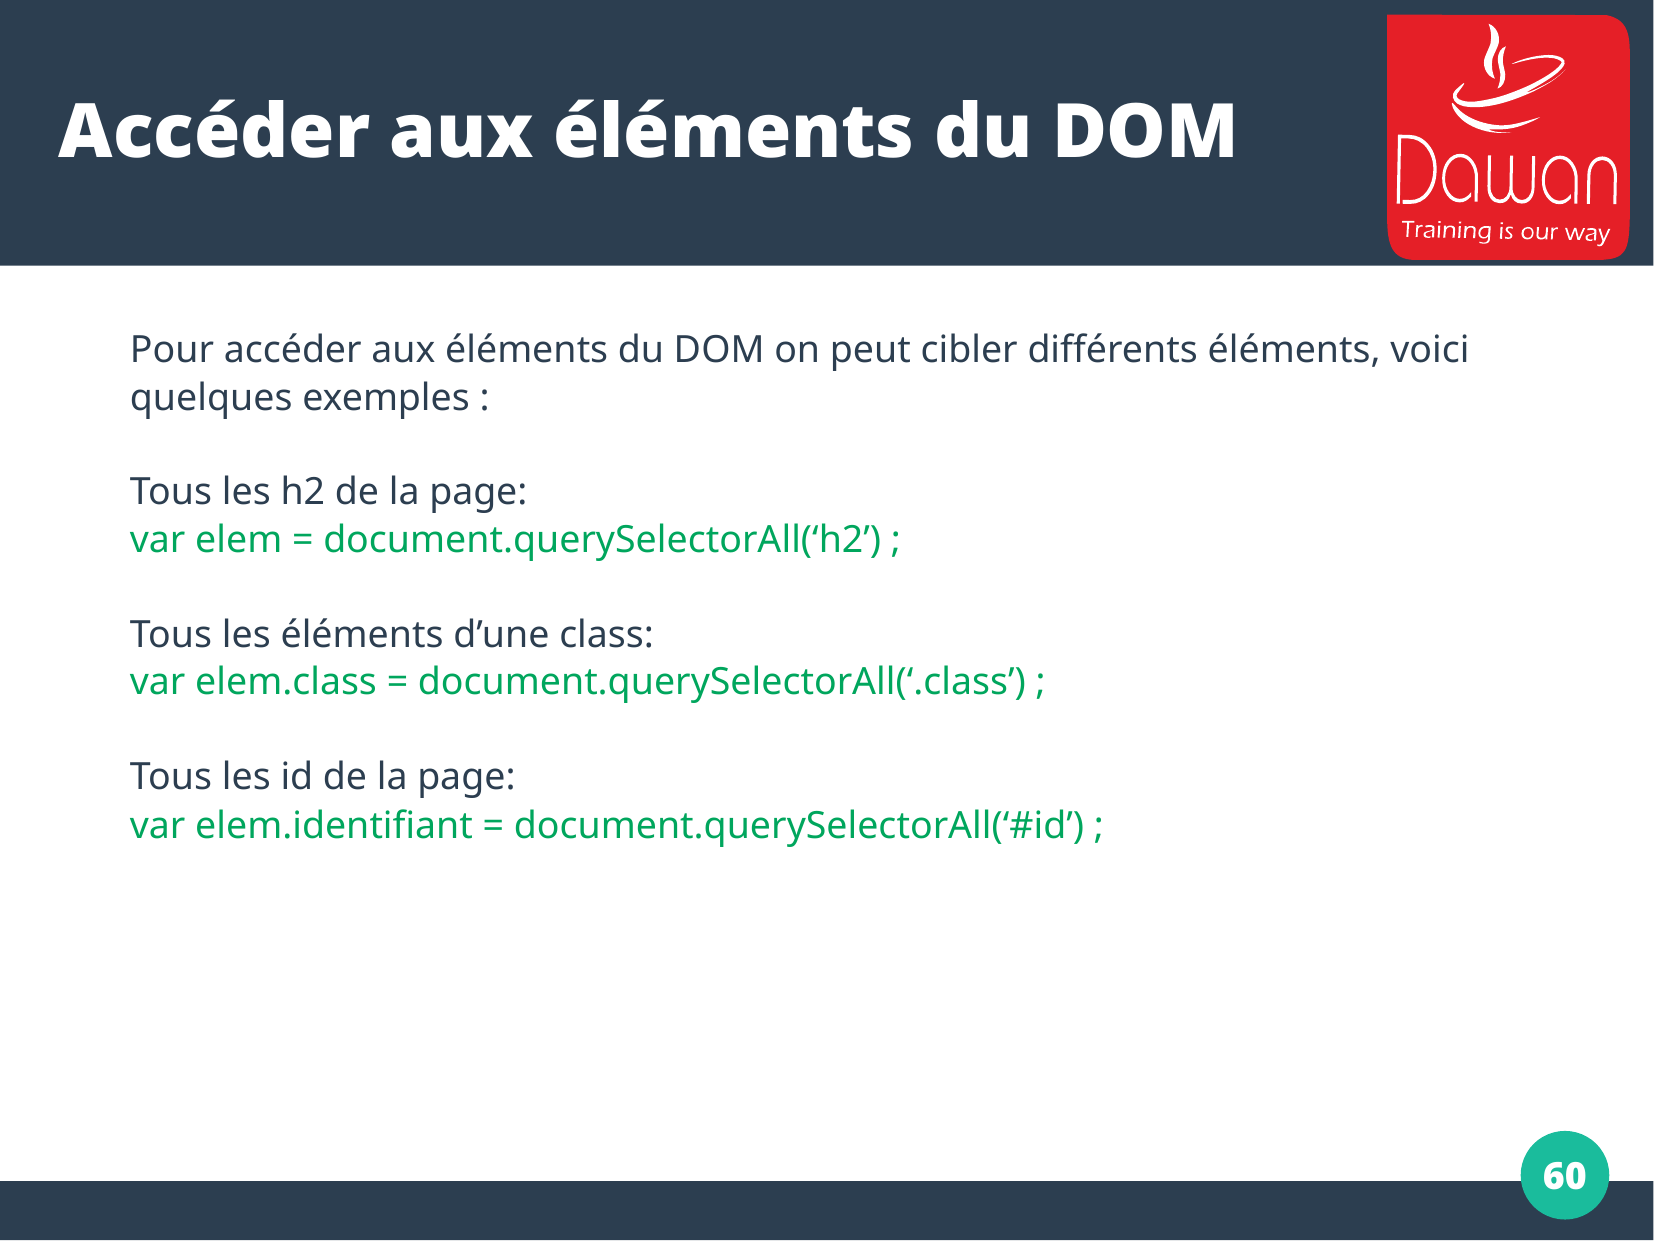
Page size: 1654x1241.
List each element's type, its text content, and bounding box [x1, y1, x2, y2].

title Accéder aux éléments du DOM [59, 49, 1387, 207]
list Pour accéder aux éléments du DOM on peut cibler différents éléments, voici quelques exemples : Tous les h2 de la page: var elem = document.querySelectorAll(‘h2’) ; Tous les éléments d’une class: var elem.class = document.querySelectorAll(‘.class’) ; Tous les id de la page: var elem.identifiant = document.querySelectorAll(‘#id’) ; [59, 324, 1595, 1152]
picture [1387, 14, 1630, 260]
